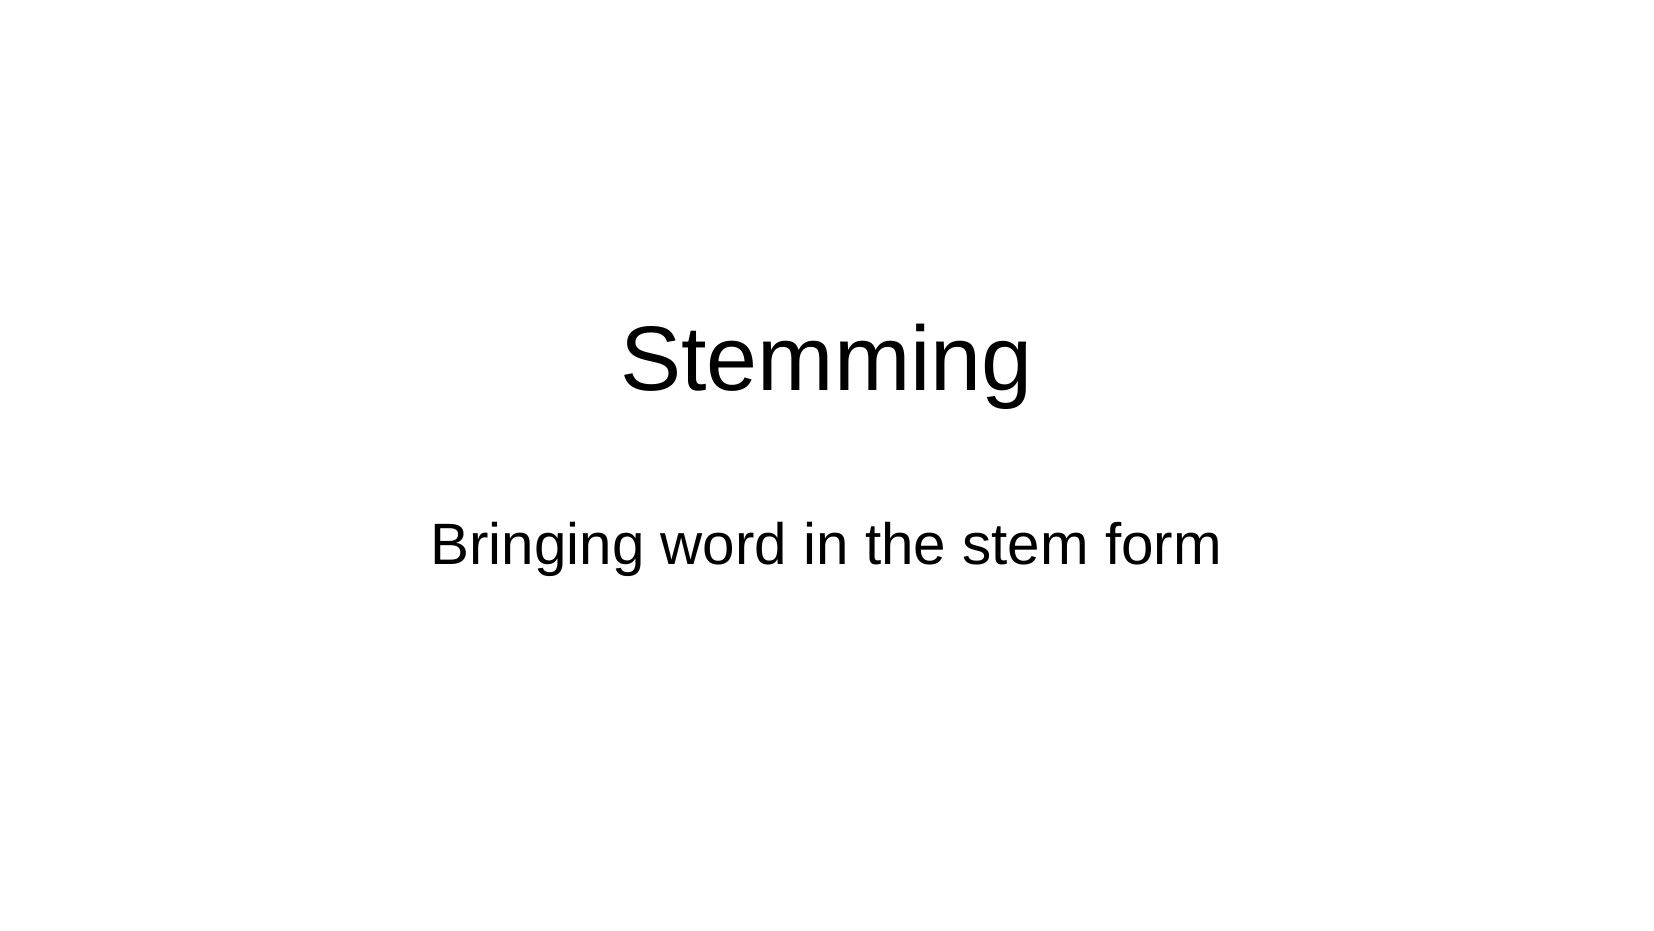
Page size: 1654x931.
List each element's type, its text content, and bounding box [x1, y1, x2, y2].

title Stemming Bringing word in the stem form [82, 306, 1571, 578]
